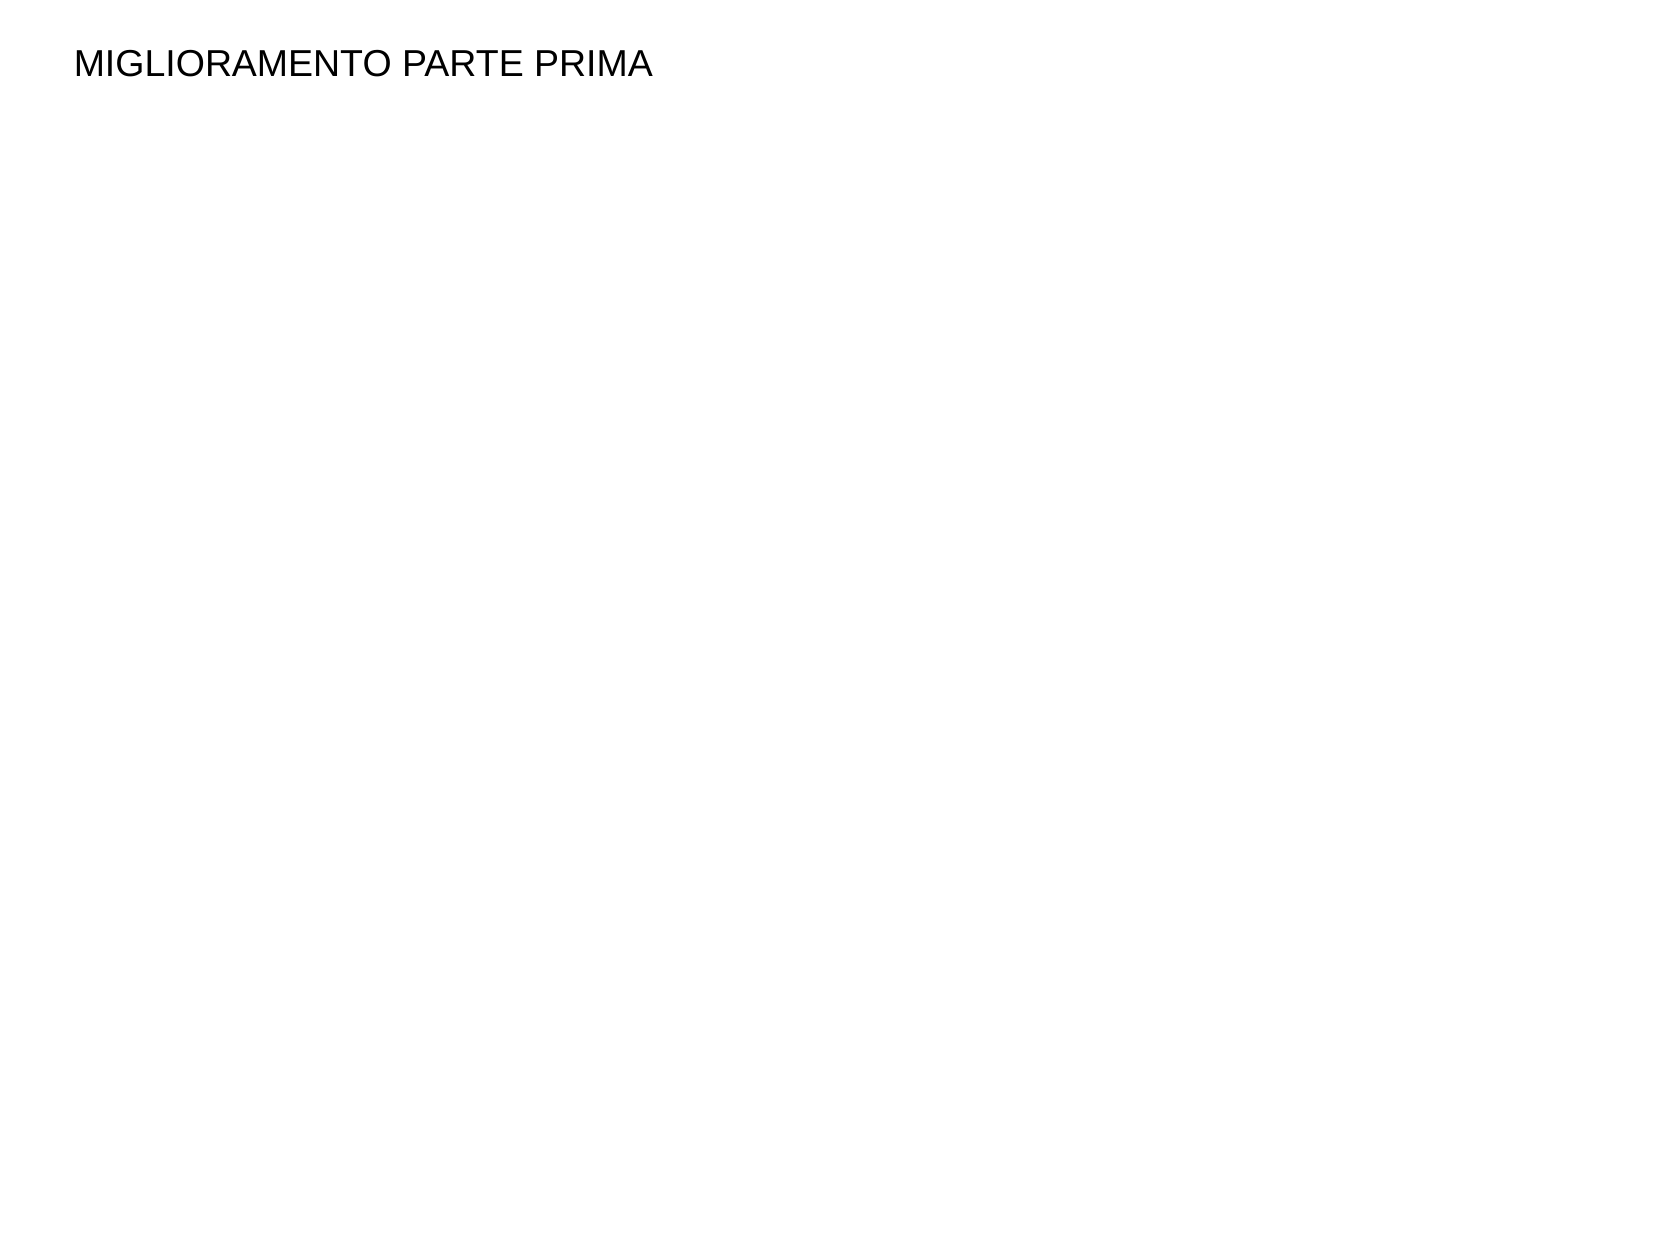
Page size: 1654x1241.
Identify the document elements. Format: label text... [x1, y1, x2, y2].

text_box MIGLIORAMENTO PARTE PRIMA [59, 35, 1382, 93]
